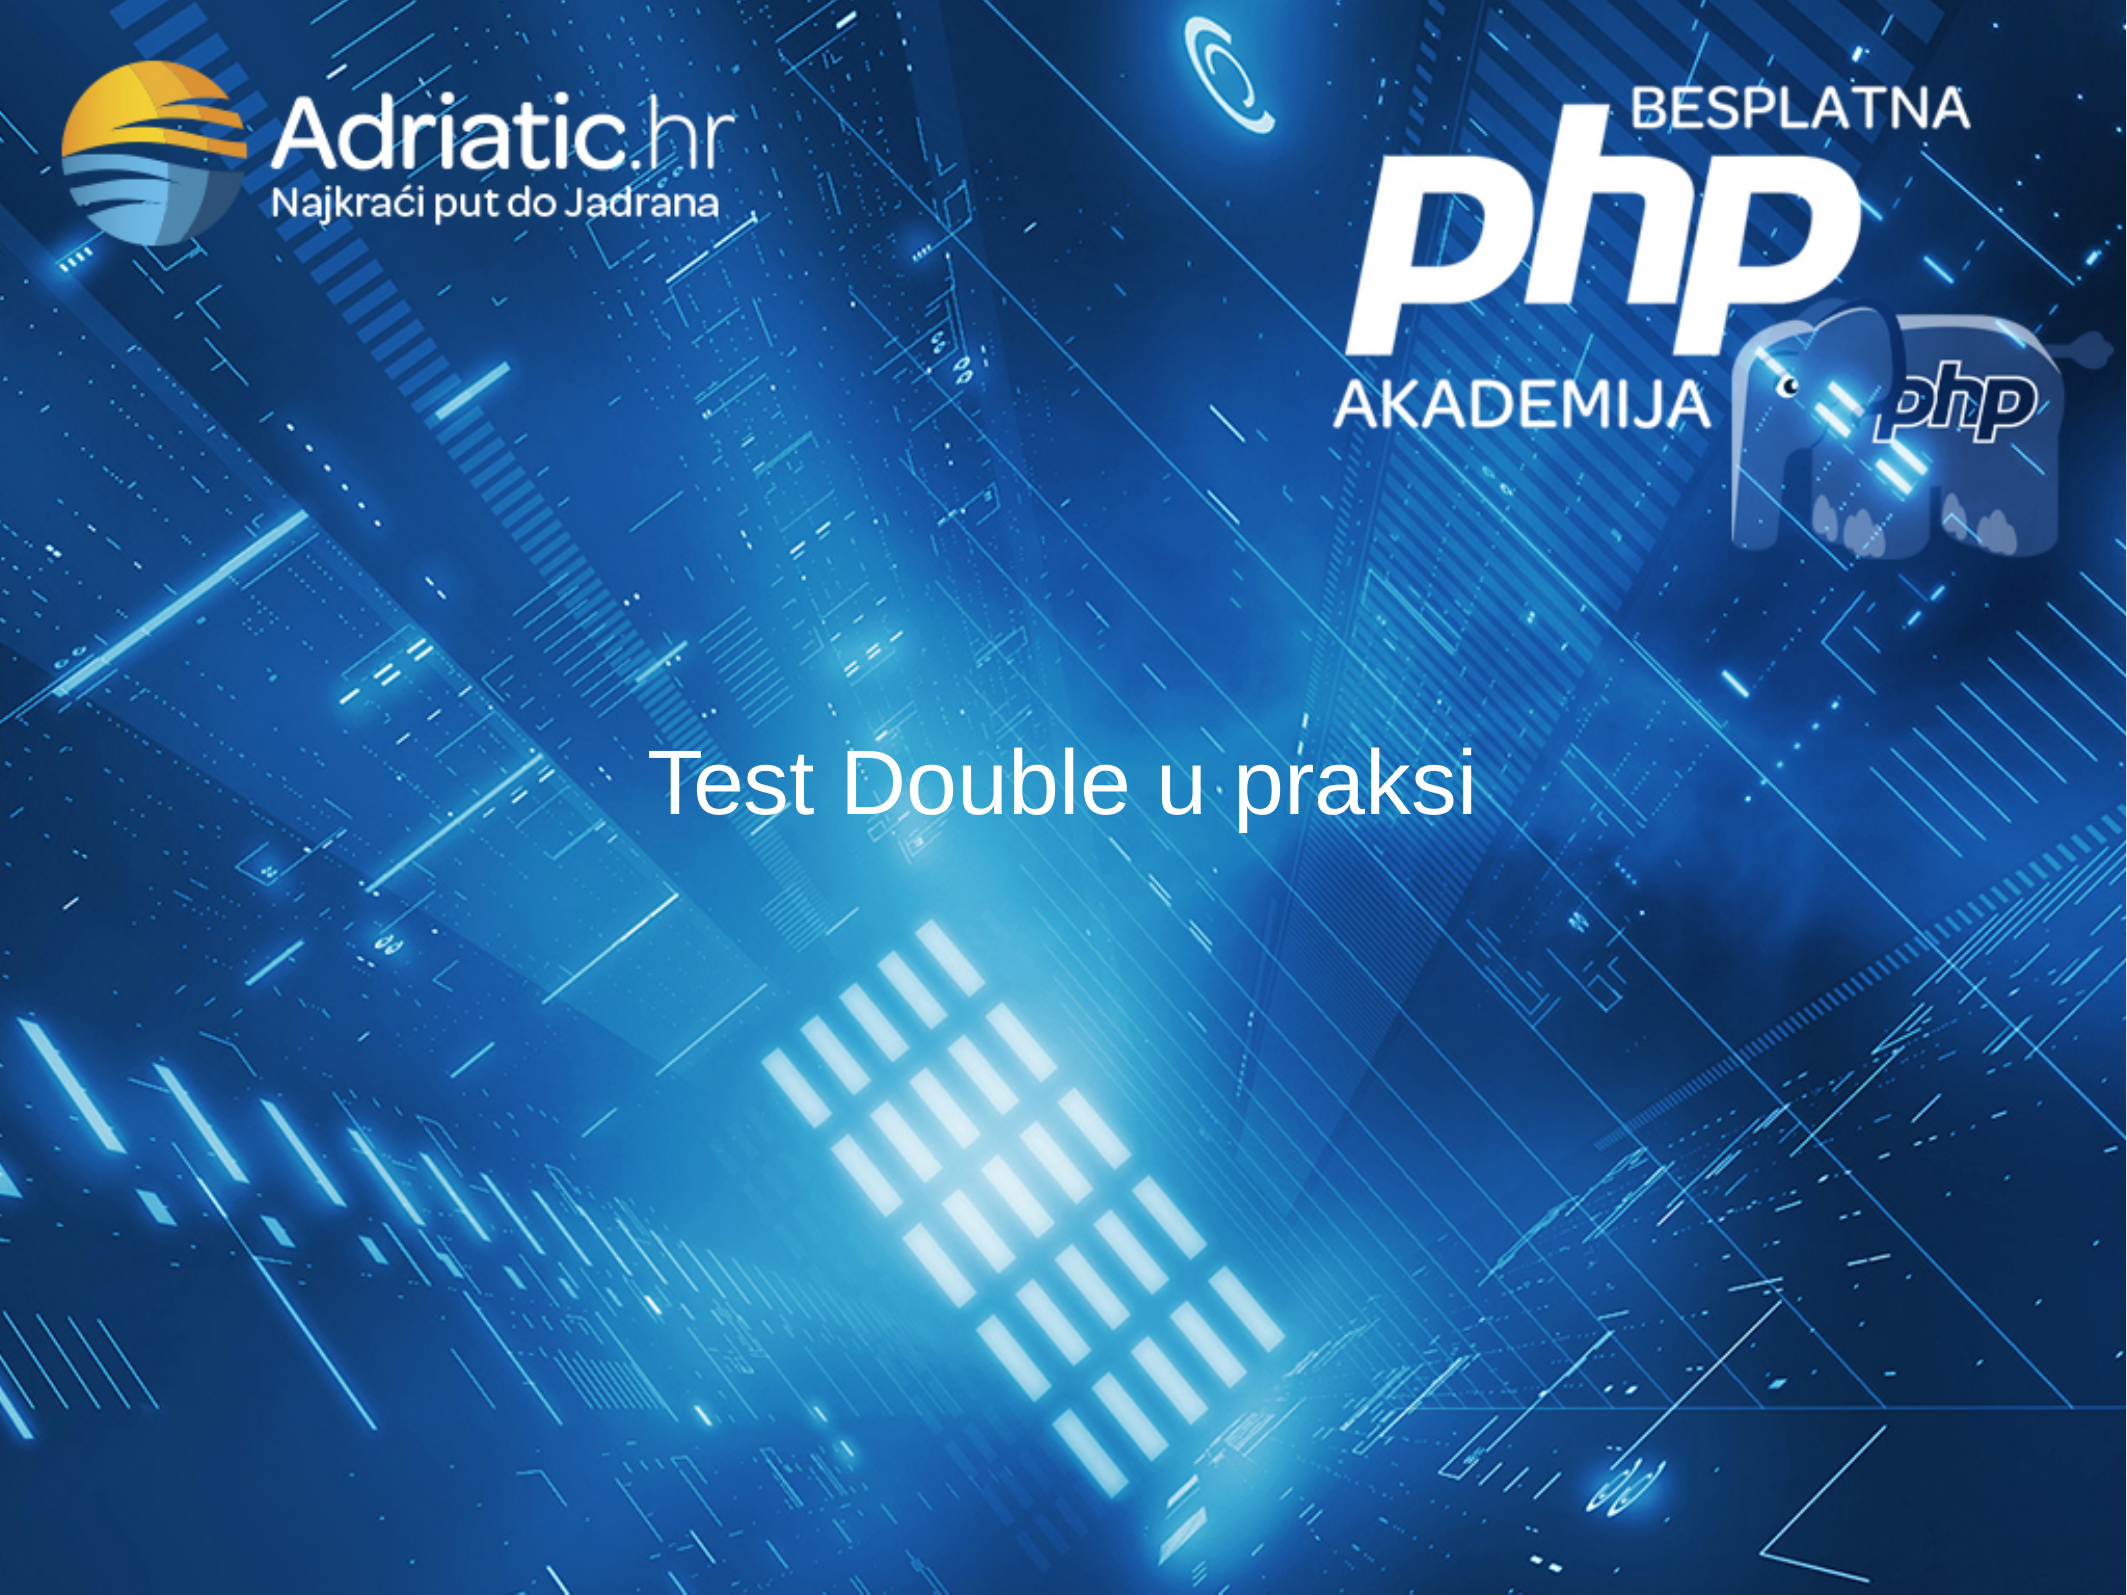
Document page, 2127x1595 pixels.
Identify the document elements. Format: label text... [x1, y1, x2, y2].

picture [0, 0, 2127, 1595]
title Test Double u praksi [106, 649, 2020, 916]
